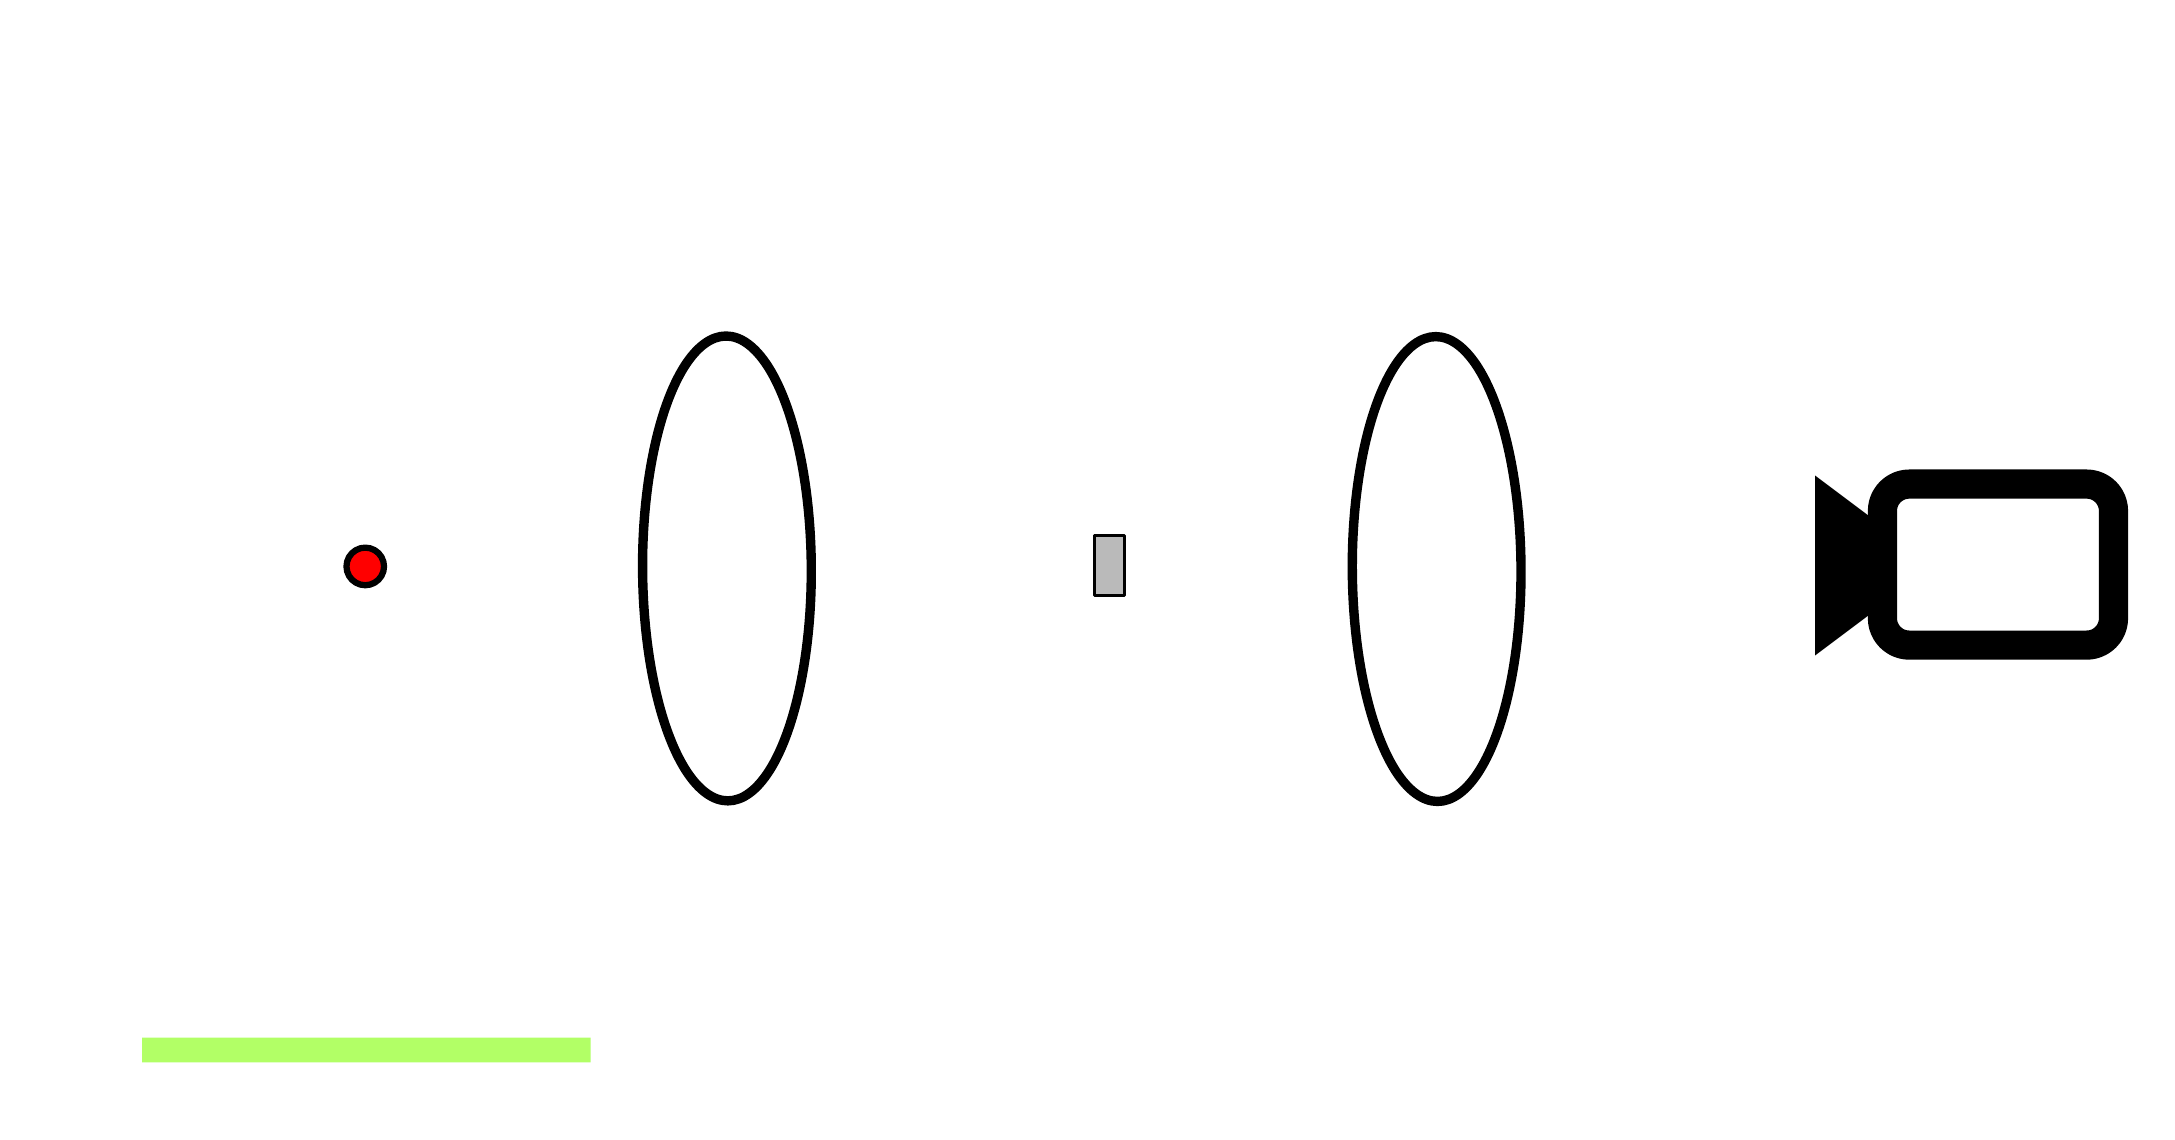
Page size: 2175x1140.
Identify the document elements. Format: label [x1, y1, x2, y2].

text_box [1882, 484, 2114, 646]
text_box [642, 336, 812, 801]
text_box [346, 547, 385, 586]
text_box [1094, 535, 1125, 596]
text_box [1352, 336, 1522, 802]
text_box [1815, 475, 1876, 656]
